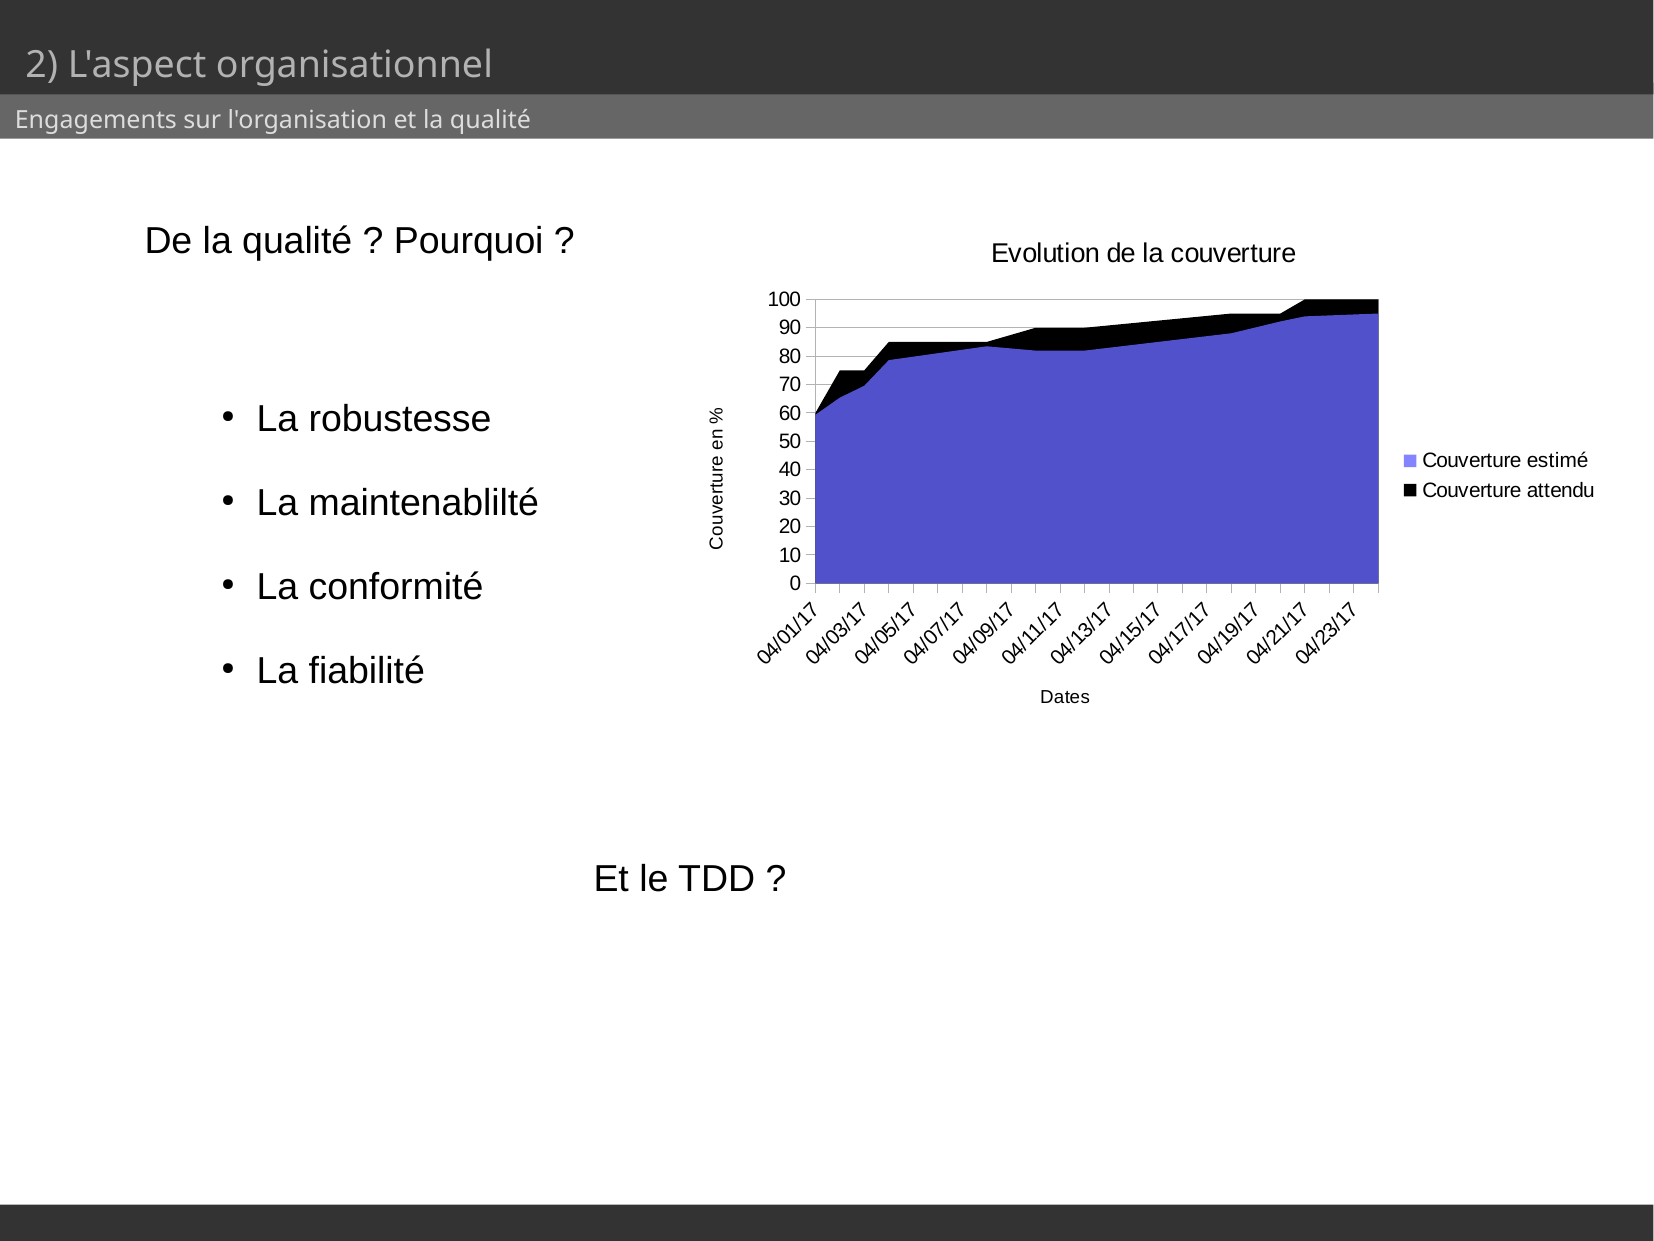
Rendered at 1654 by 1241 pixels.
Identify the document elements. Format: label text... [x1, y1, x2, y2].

text_box Et le TDD ? [578, 850, 1359, 908]
text_box [0, 1204, 1654, 1241]
text_box 2) L'aspect organisationnel [10, 30, 579, 95]
chart [673, 212, 1614, 739]
text_box La robustesse La maintenablilté La conformité La fiabilité [206, 389, 1193, 787]
text_box De la qualité ? Pourquoi ? [129, 212, 673, 270]
text_box Engagements sur l'organisation et la qualité [0, 94, 1654, 139]
text_box [0, 0, 1654, 94]
